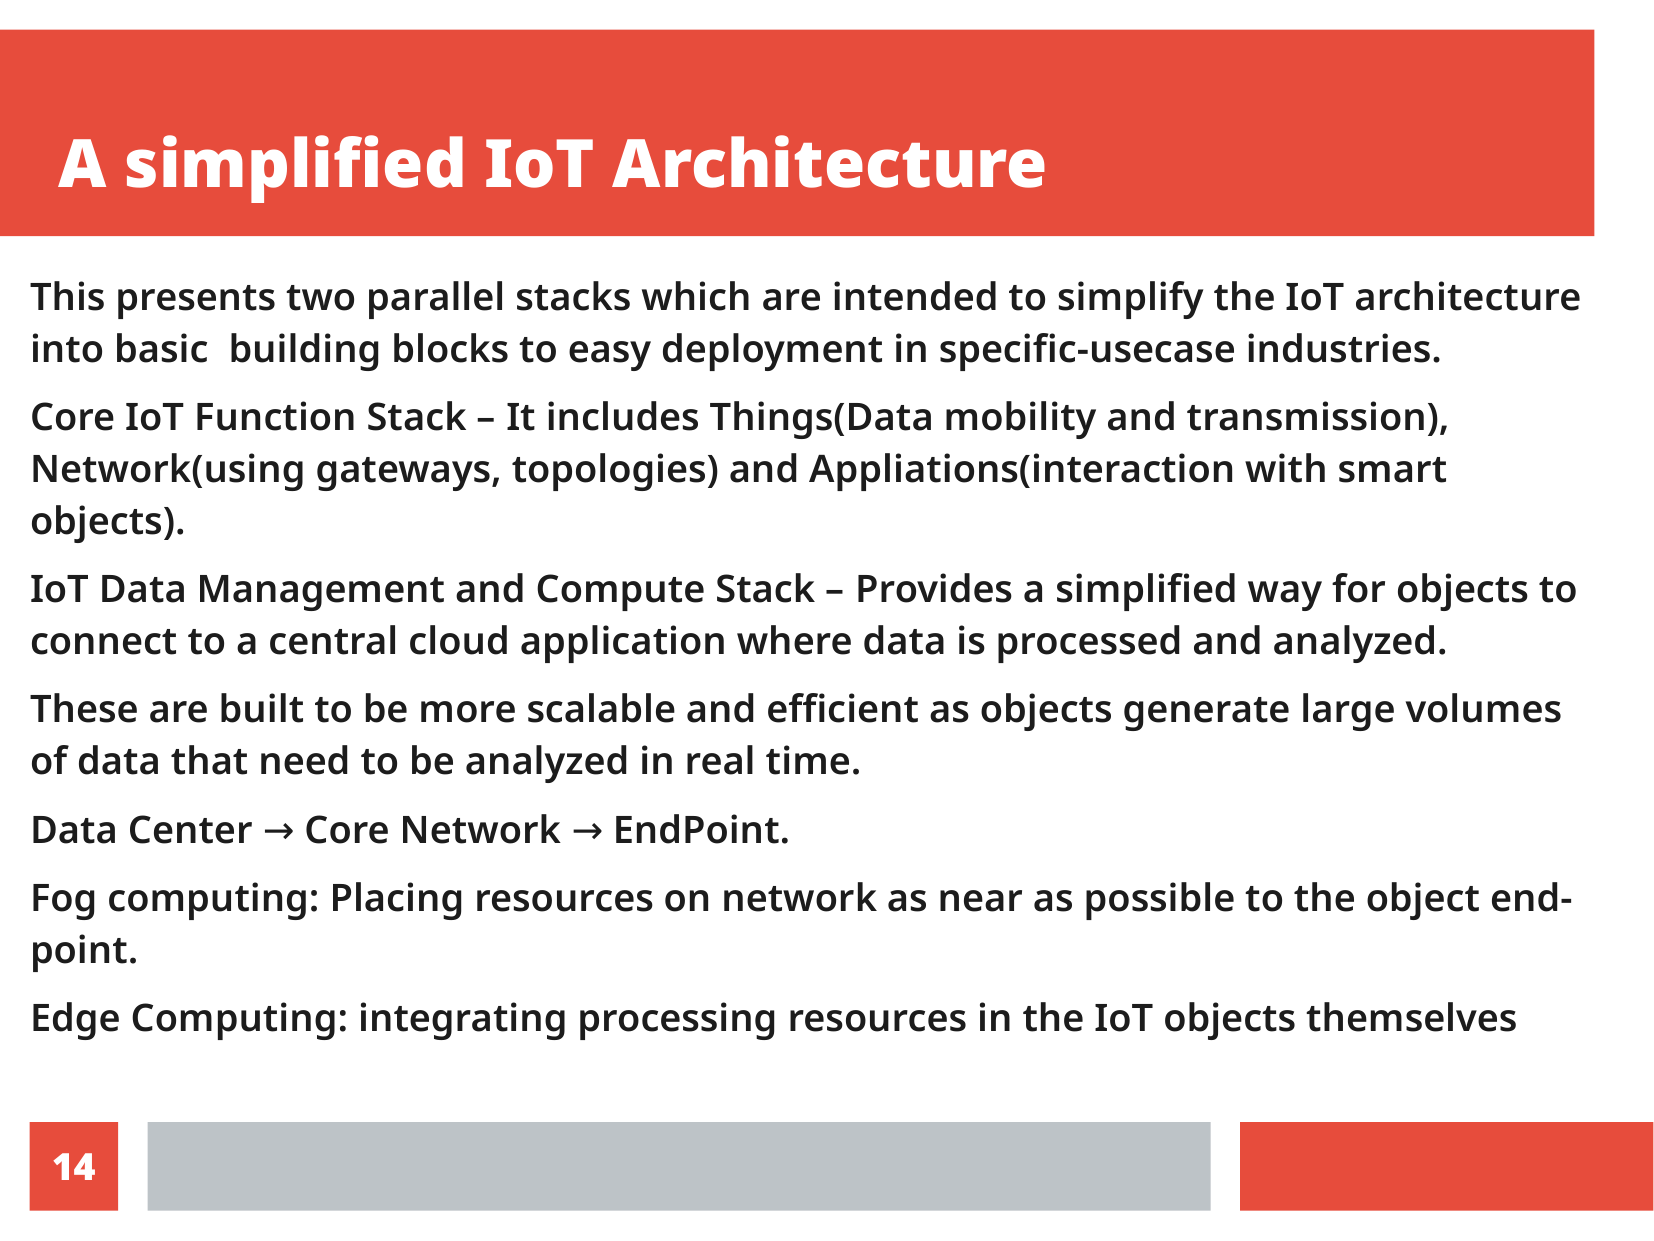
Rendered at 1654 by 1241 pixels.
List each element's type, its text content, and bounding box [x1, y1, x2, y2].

title A simplified IoT Architecture [59, 59, 1595, 207]
list This presents two parallel stacks which are intended to simplify the IoT architecture into basic building blocks to easy deployment in specific-usecase industries. Core IoT Function Stack – It includes Things(Data mobility and transmission), Network(using gateways, topologies) and Appliations(interaction with smart objects). IoT Data Management and Compute Stack – Provides a simplified way for objects to connect to a central cloud application where data is processed and analyzed. These are built to be more scalable and efficient as objects generate large volumes of data that need to be analyzed in real time. Data Center → Core Network → EndPoint. Fog computing: Placing resources on network as near as possible to the object end-point. Edge Computing: integrating processing resources in the IoT objects themselves [30, 270, 1591, 1093]
